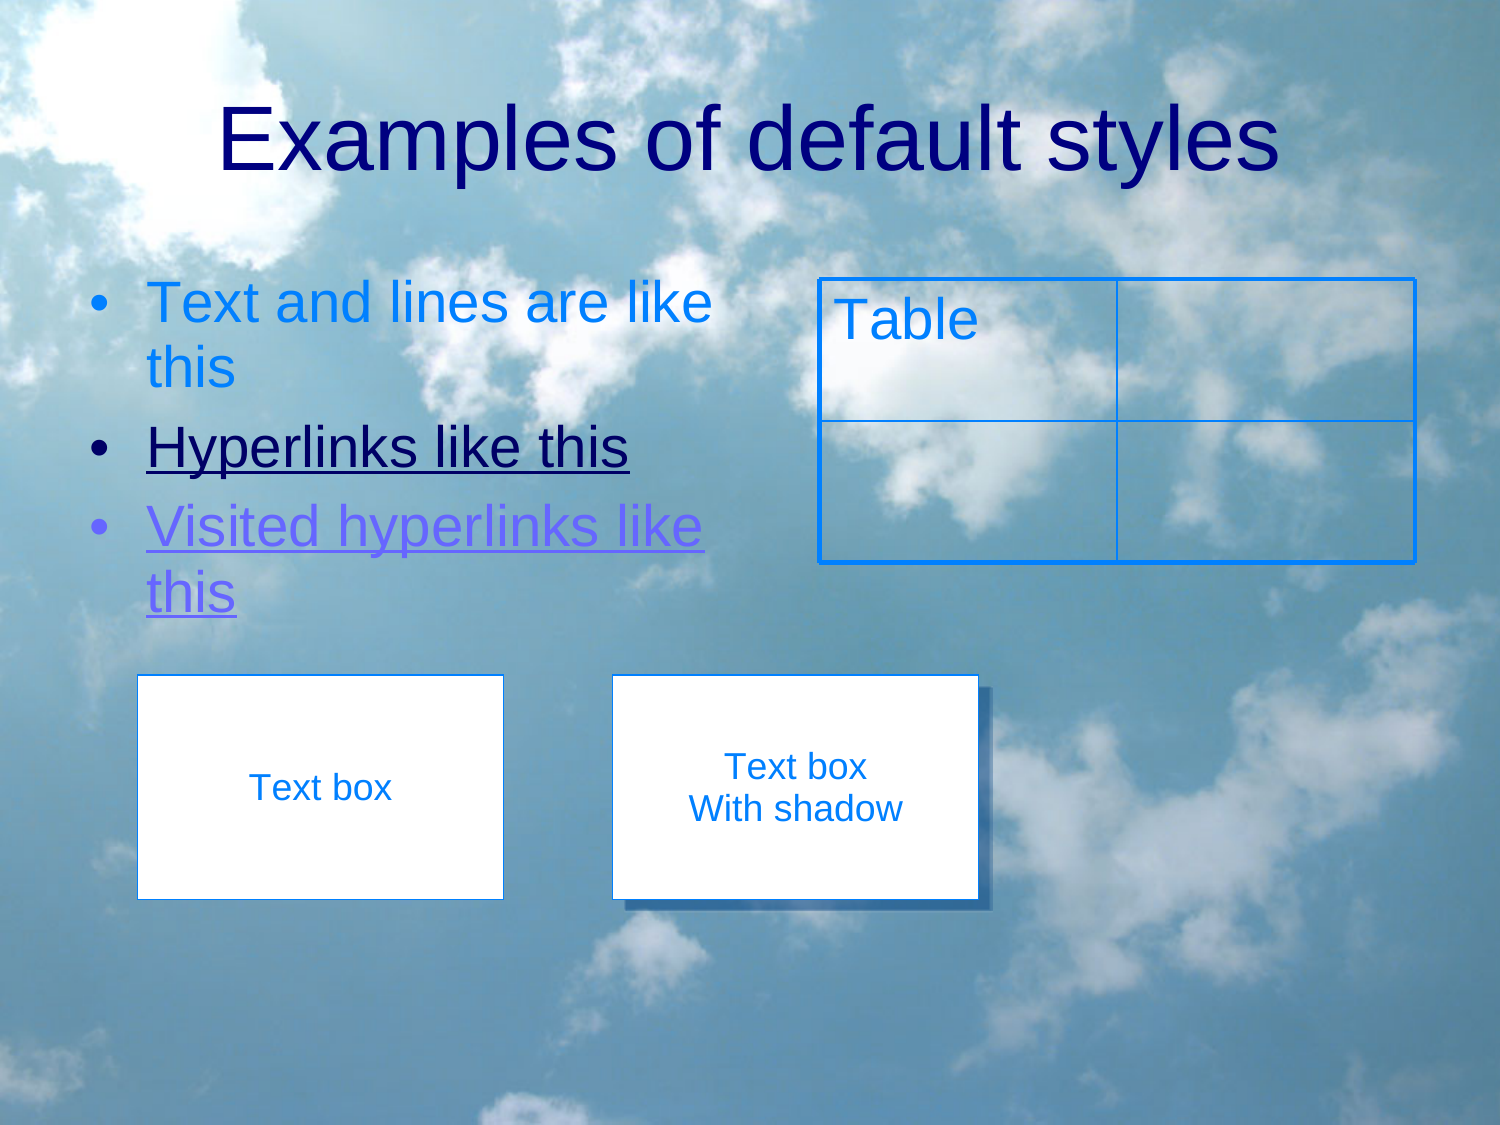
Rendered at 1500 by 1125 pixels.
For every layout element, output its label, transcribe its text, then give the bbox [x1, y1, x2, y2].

title Examples of default styles [75, 45, 1426, 233]
text_box Table [822, 281, 1116, 420]
list Text and lines are like this Hyperlinks like this Visited hyperlinks like this [75, 262, 738, 870]
picture [0, 0, 1500, 1125]
text_box Text box [137, 674, 504, 900]
text_box Text box With shadow [612, 674, 979, 900]
